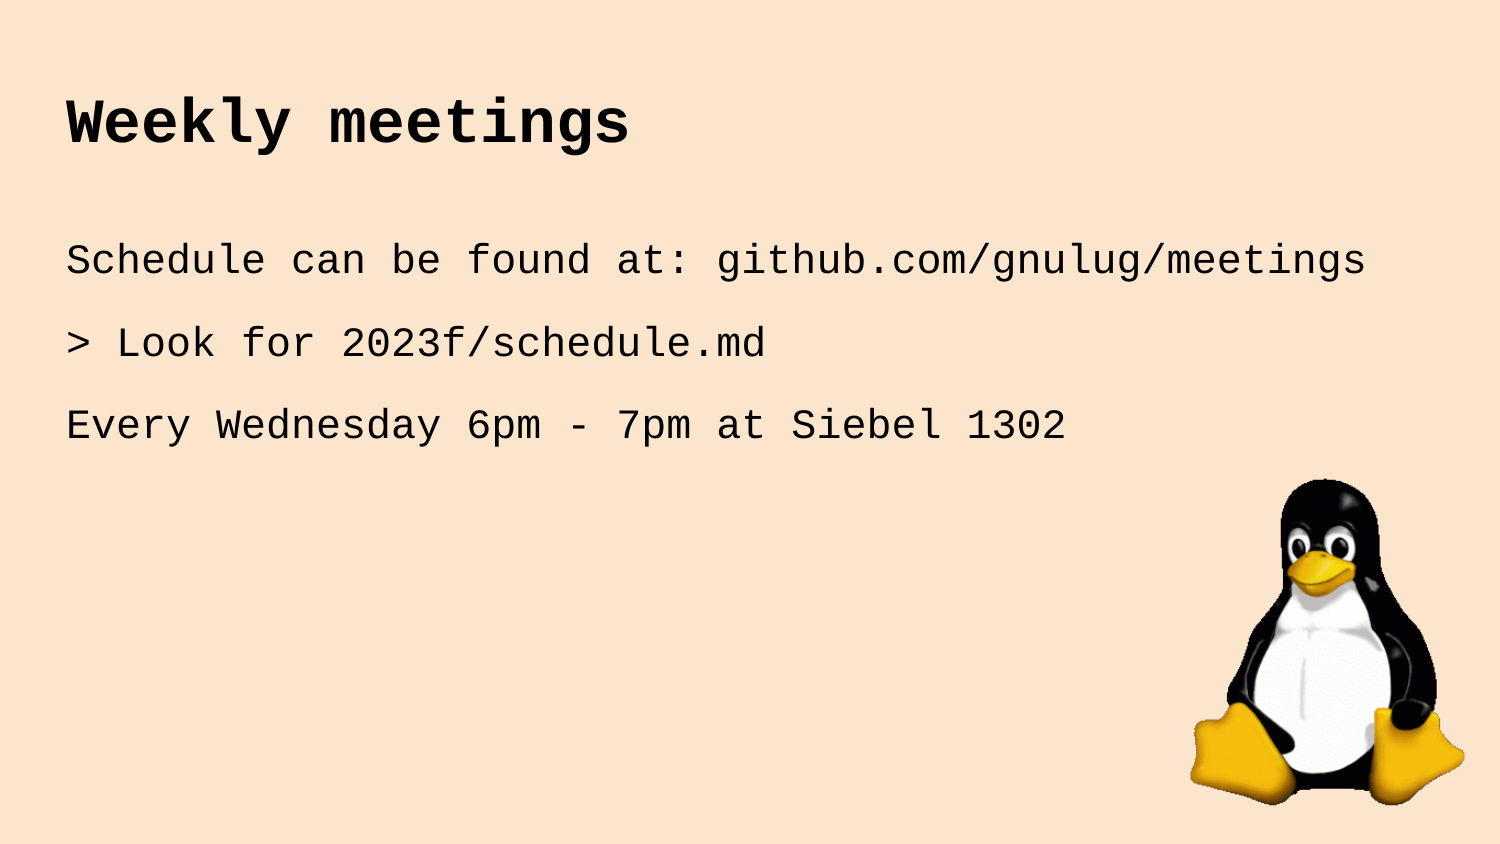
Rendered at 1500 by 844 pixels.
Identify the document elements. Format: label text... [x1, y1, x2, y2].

title Weekly meetings [51, 64, 1449, 176]
list Schedule can be found at: github.com/gnulug/meetings > Look for 2023f/schedule.md Every Wednesday 6pm - 7pm at Siebel 1302 [51, 209, 1449, 770]
picture [1182, 470, 1473, 814]
